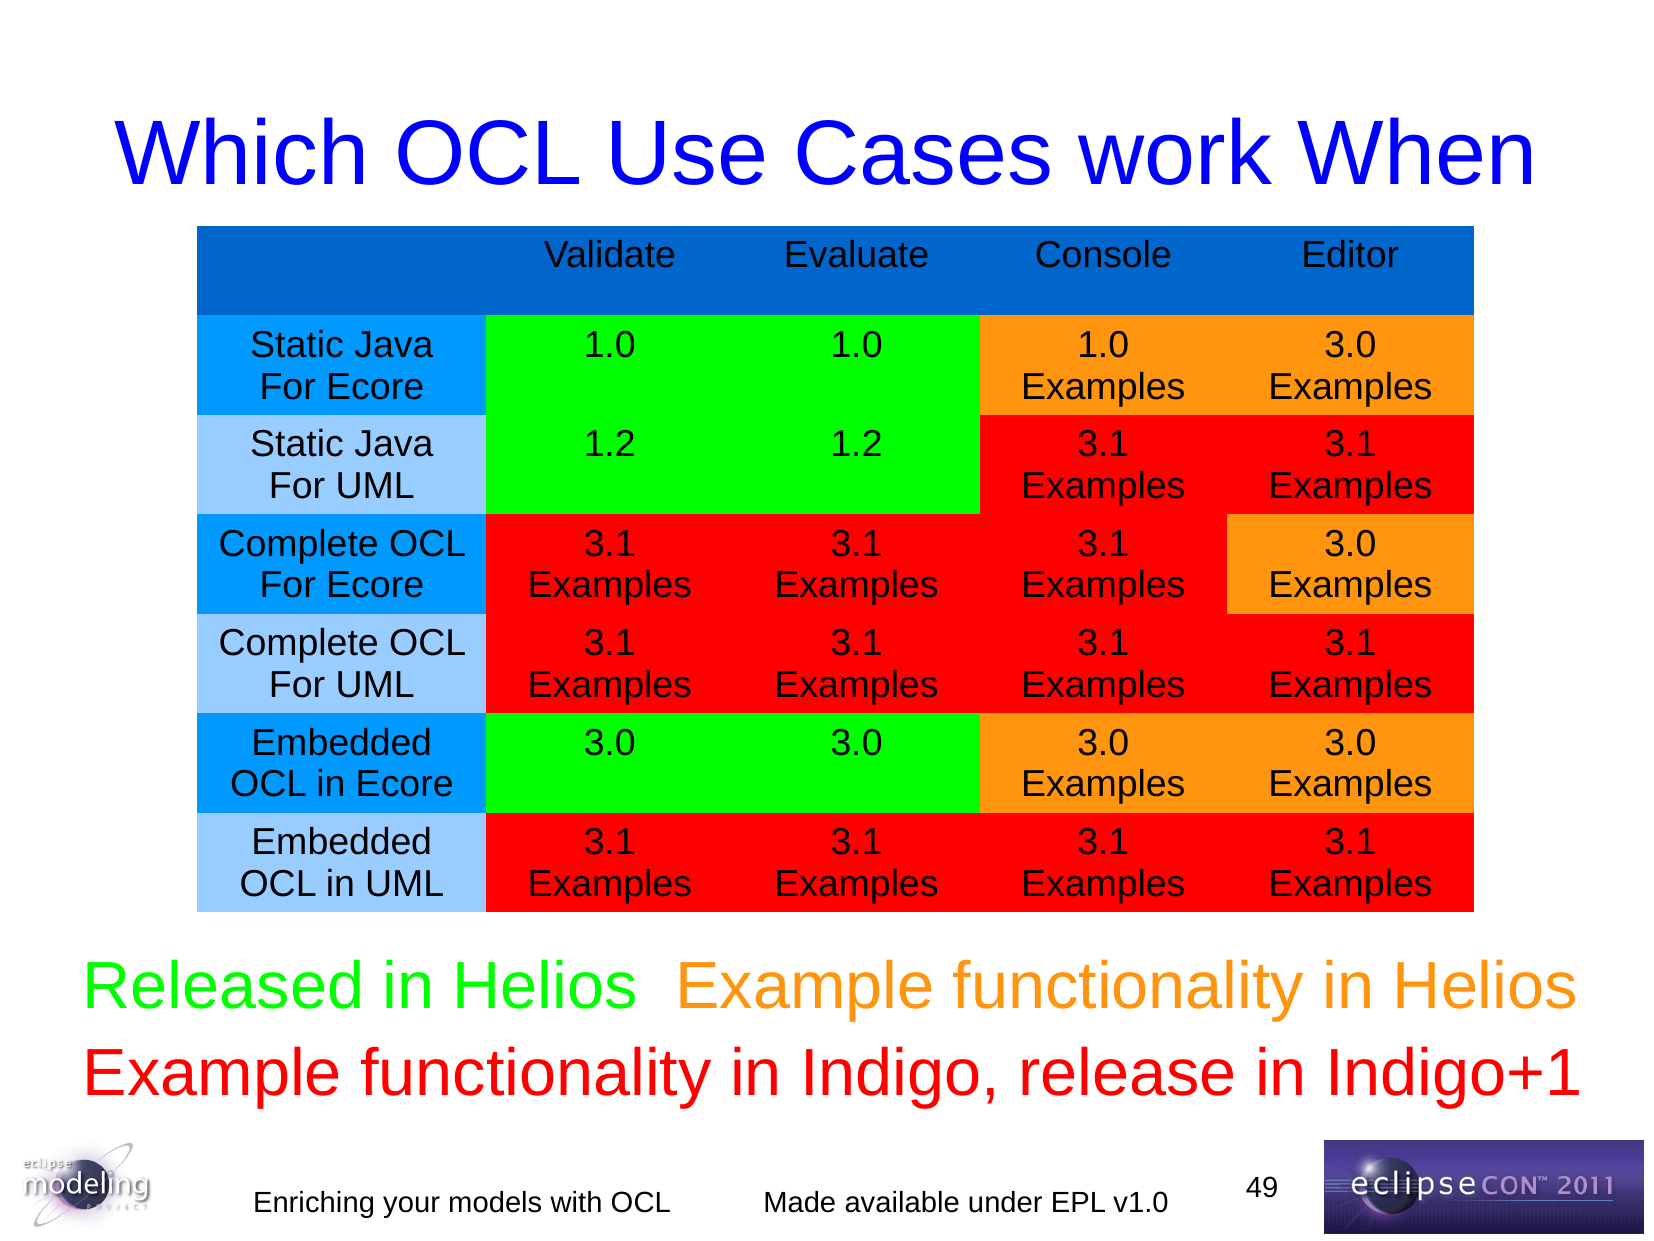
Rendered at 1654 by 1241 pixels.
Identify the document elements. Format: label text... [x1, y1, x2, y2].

table_cell Embedded OCL in Ecore [197, 713, 486, 813]
table_cell 1.0 [486, 315, 733, 415]
table_cell 1.0 Examples [980, 315, 1227, 415]
table_cell 3.0 [486, 713, 733, 813]
table_header [197, 226, 486, 315]
list Released in Helios Example functionality in Helios Example functionality in Indigo, release in Indigo+1 [82, 948, 1624, 1110]
table_cell Complete OCL For Ecore [197, 514, 486, 614]
table_cell 3.1 Examples [980, 415, 1227, 514]
table_cell 3.0 Examples [1227, 315, 1474, 415]
table_cell 3.0 Examples [1227, 514, 1474, 614]
table_cell 3.1 Examples [1227, 813, 1474, 912]
picture [1324, 1140, 1644, 1234]
table_cell 3.1 Examples [733, 813, 980, 912]
table_cell 3.0 Examples [1227, 713, 1474, 813]
table_cell Embedded OCL in UML [197, 813, 486, 912]
table_header Validate [486, 226, 733, 315]
table_header Evaluate [733, 226, 980, 315]
table_cell Static Java For UML [197, 415, 486, 514]
table_header Editor [1227, 226, 1474, 315]
table_cell 3.1 Examples [1227, 415, 1474, 514]
table_cell 1.0 [733, 315, 980, 415]
table_header Console [980, 226, 1227, 315]
table_cell Static Java For Ecore [197, 315, 486, 415]
table_cell 3.1 Examples [980, 614, 1227, 713]
table_cell 3.1 Examples [1227, 614, 1474, 713]
table_cell 3.0 [733, 713, 980, 813]
table_cell 3.1 Examples [733, 514, 980, 614]
table_cell 3.1 Examples [980, 514, 1227, 614]
table_cell 1.2 [486, 415, 733, 514]
table_cell Complete OCL For UML [197, 614, 486, 713]
table_cell 3.1 Examples [733, 614, 980, 713]
picture [9, 1136, 156, 1235]
table_cell 3.1 Examples [486, 614, 733, 713]
table_cell 3.1 Examples [486, 813, 733, 912]
title Which OCL Use Cases work When [82, 49, 1571, 257]
table_cell 1.2 [733, 415, 980, 514]
table_cell 3.1 Examples [486, 514, 733, 614]
table_cell 3.1 Examples [980, 813, 1227, 912]
table_cell 3.0 Examples [980, 713, 1227, 813]
